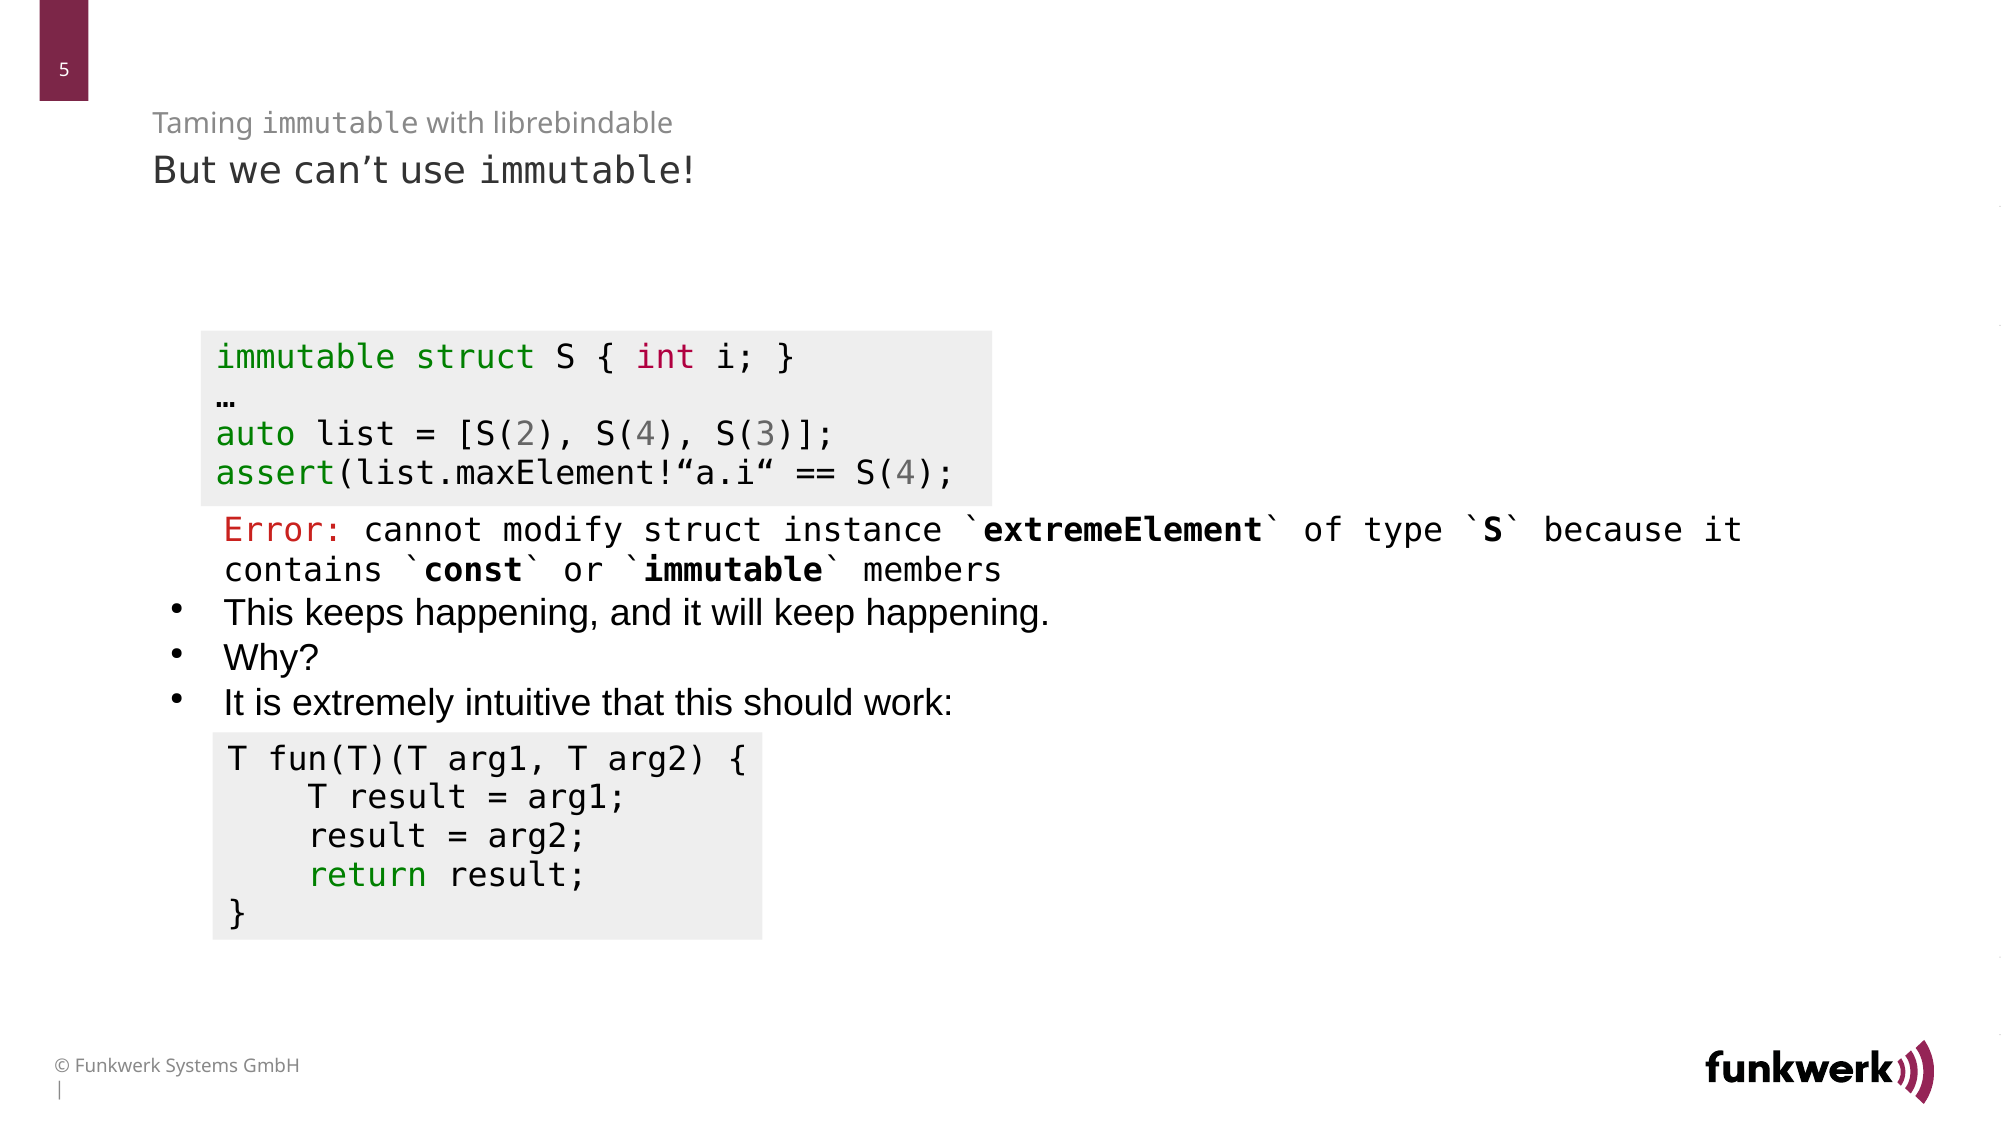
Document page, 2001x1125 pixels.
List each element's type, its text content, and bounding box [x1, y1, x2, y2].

text_box immutable struct S { int i; } … auto list = [S(2), S(4), S(3)]; assert(list.maxElement!“a.i“ == S(4); [200, 330, 993, 507]
text_box Taming immutable with librebindable [137, 100, 1850, 153]
text_box Error: cannot modify struct instance `extremeElement` of type `S` because it contains `const` or `immutable` members This keeps happening, and it will keep happening. Why? It is extremely intuitive that this should work: [137, 307, 1850, 945]
text_box T fun(T)(T arg1, T arg2) { T result = arg1; result = arg2; return result; } [212, 732, 763, 940]
text_box But we can’t use immutable! [137, 141, 755, 201]
